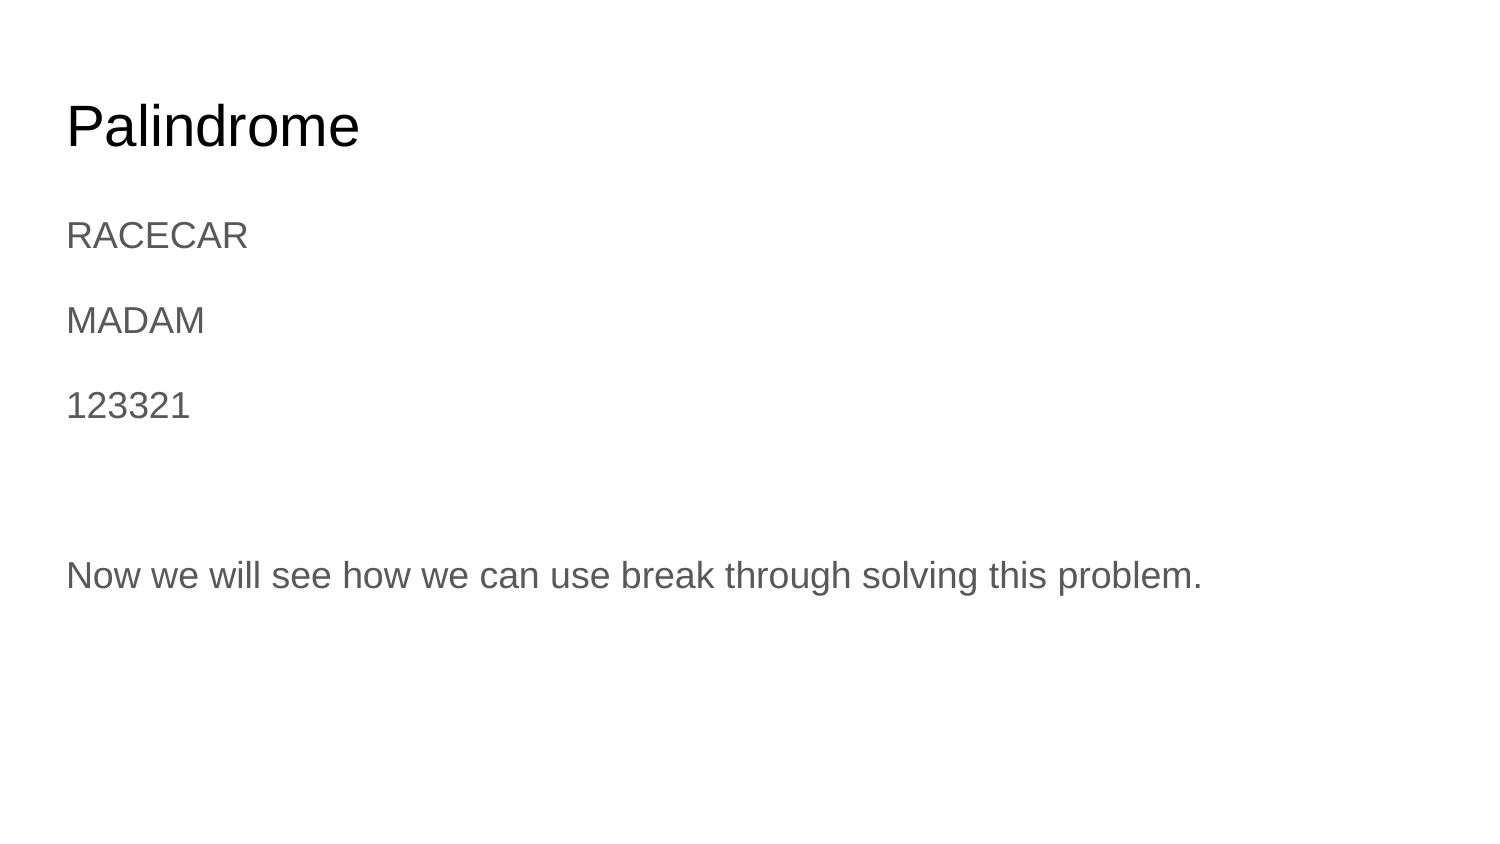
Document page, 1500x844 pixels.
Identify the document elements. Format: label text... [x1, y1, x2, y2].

title Palindrome [51, 72, 1449, 167]
list RACECAR MADAM 123321 Now we will see how we can use break through solving this problem. [51, 189, 1449, 750]
